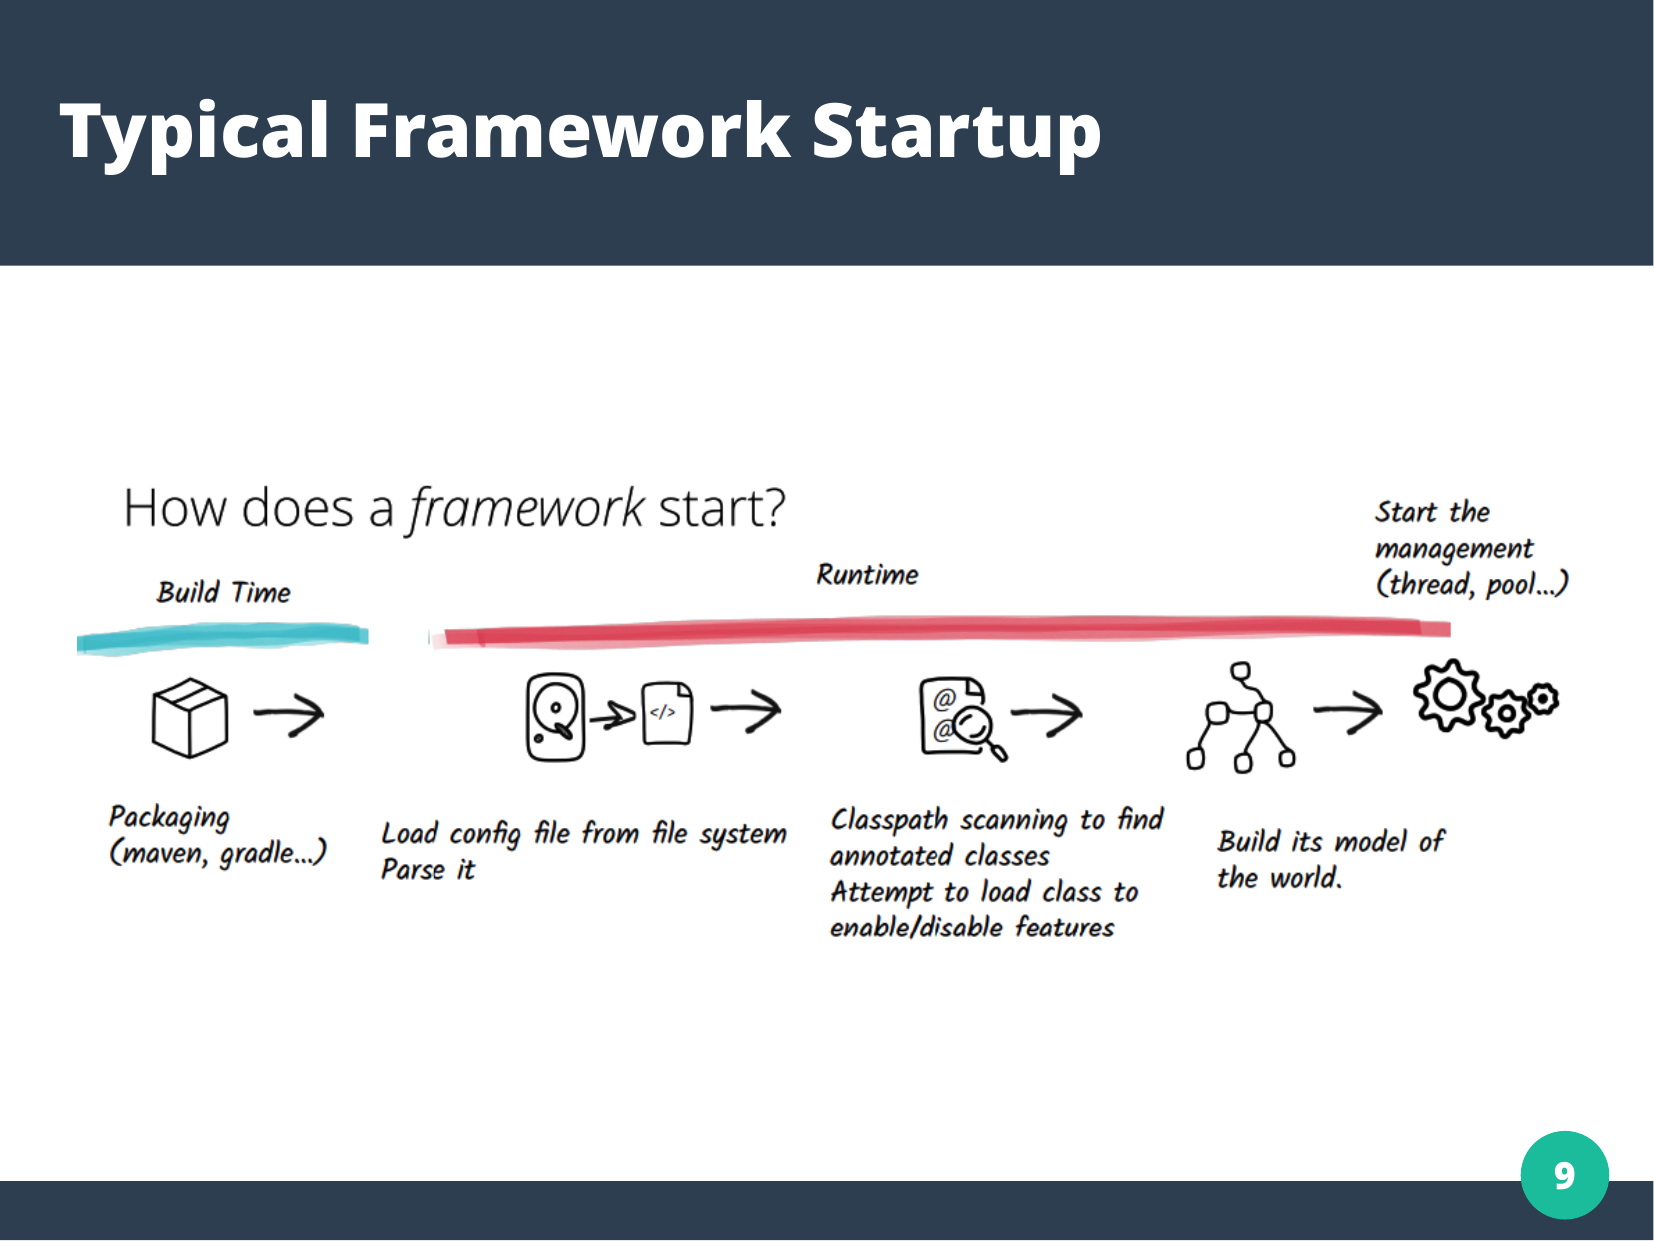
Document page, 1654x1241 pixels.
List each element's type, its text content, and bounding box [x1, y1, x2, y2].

picture [77, 475, 1576, 955]
title Typical Framework Startup [59, 49, 1595, 207]
